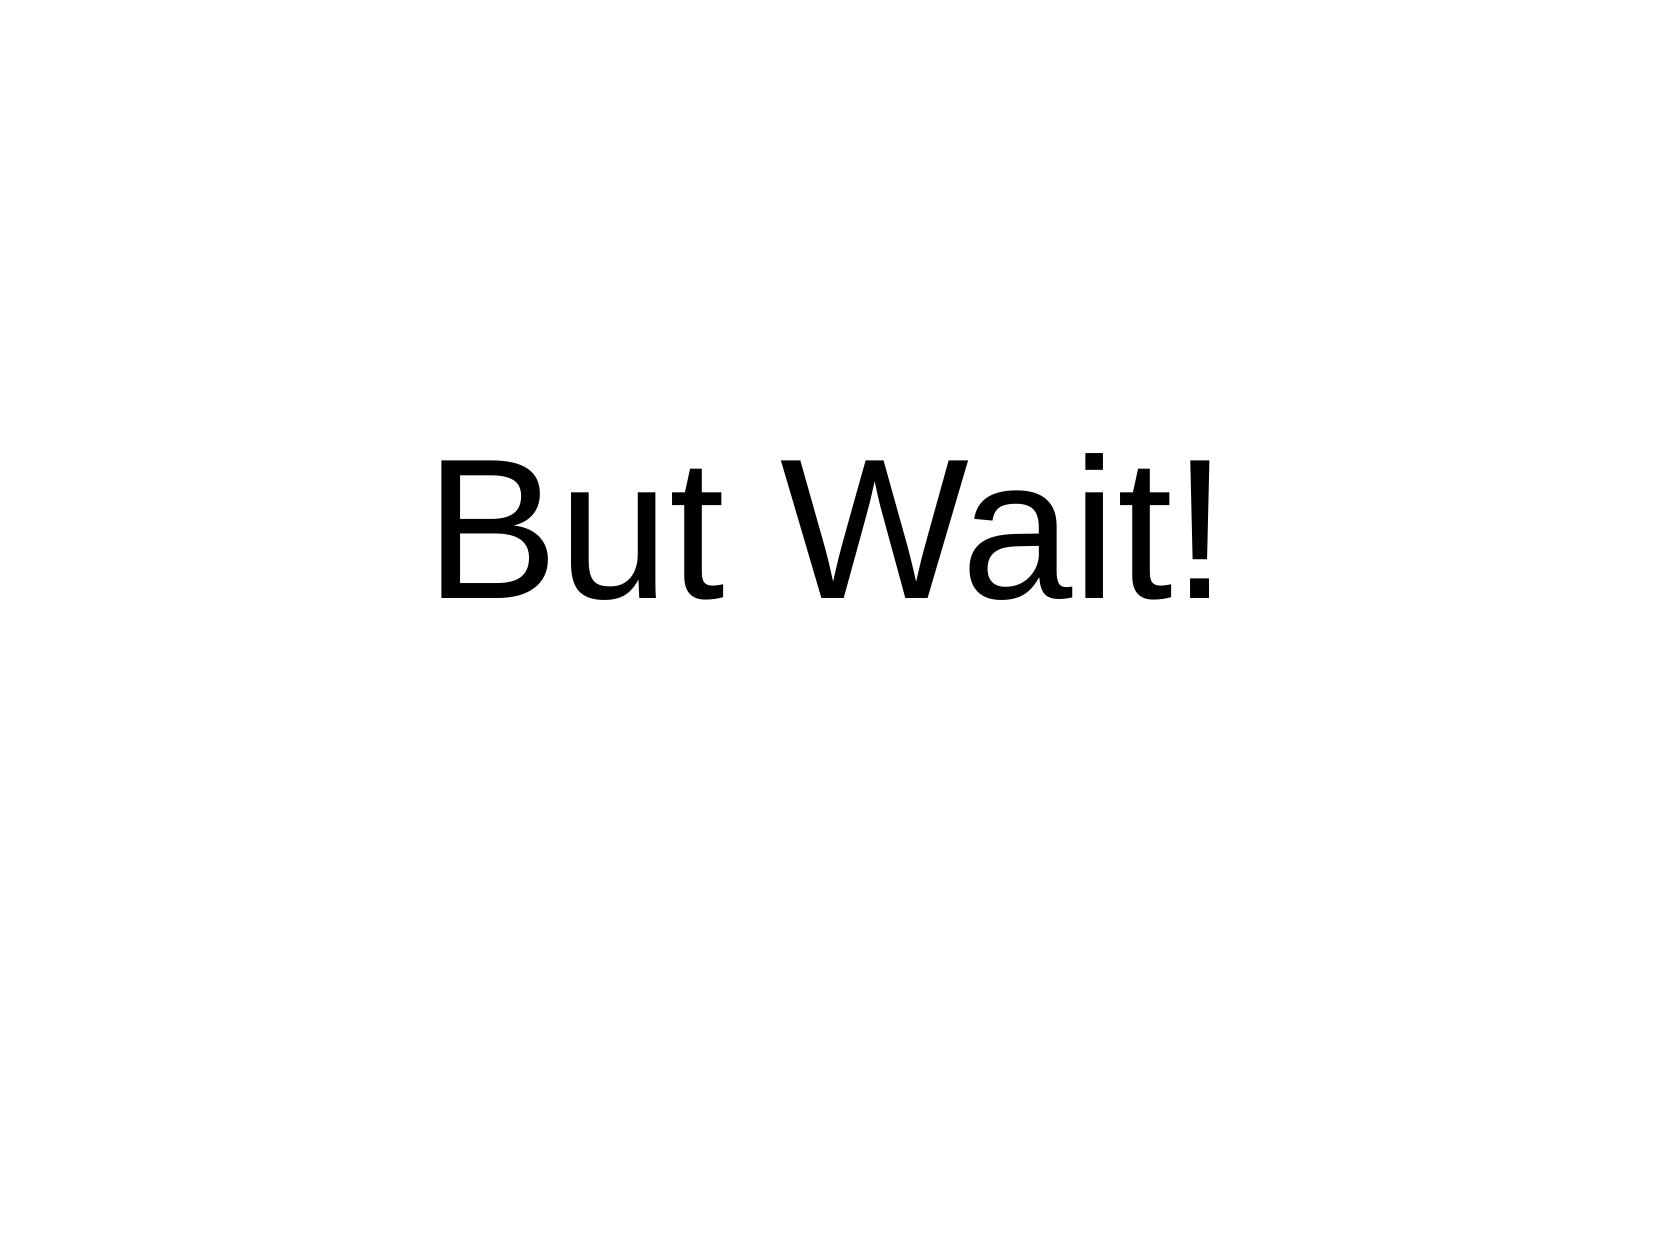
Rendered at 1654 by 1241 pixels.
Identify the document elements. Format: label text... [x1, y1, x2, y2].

subtitle But Wait! [82, 49, 1571, 1010]
